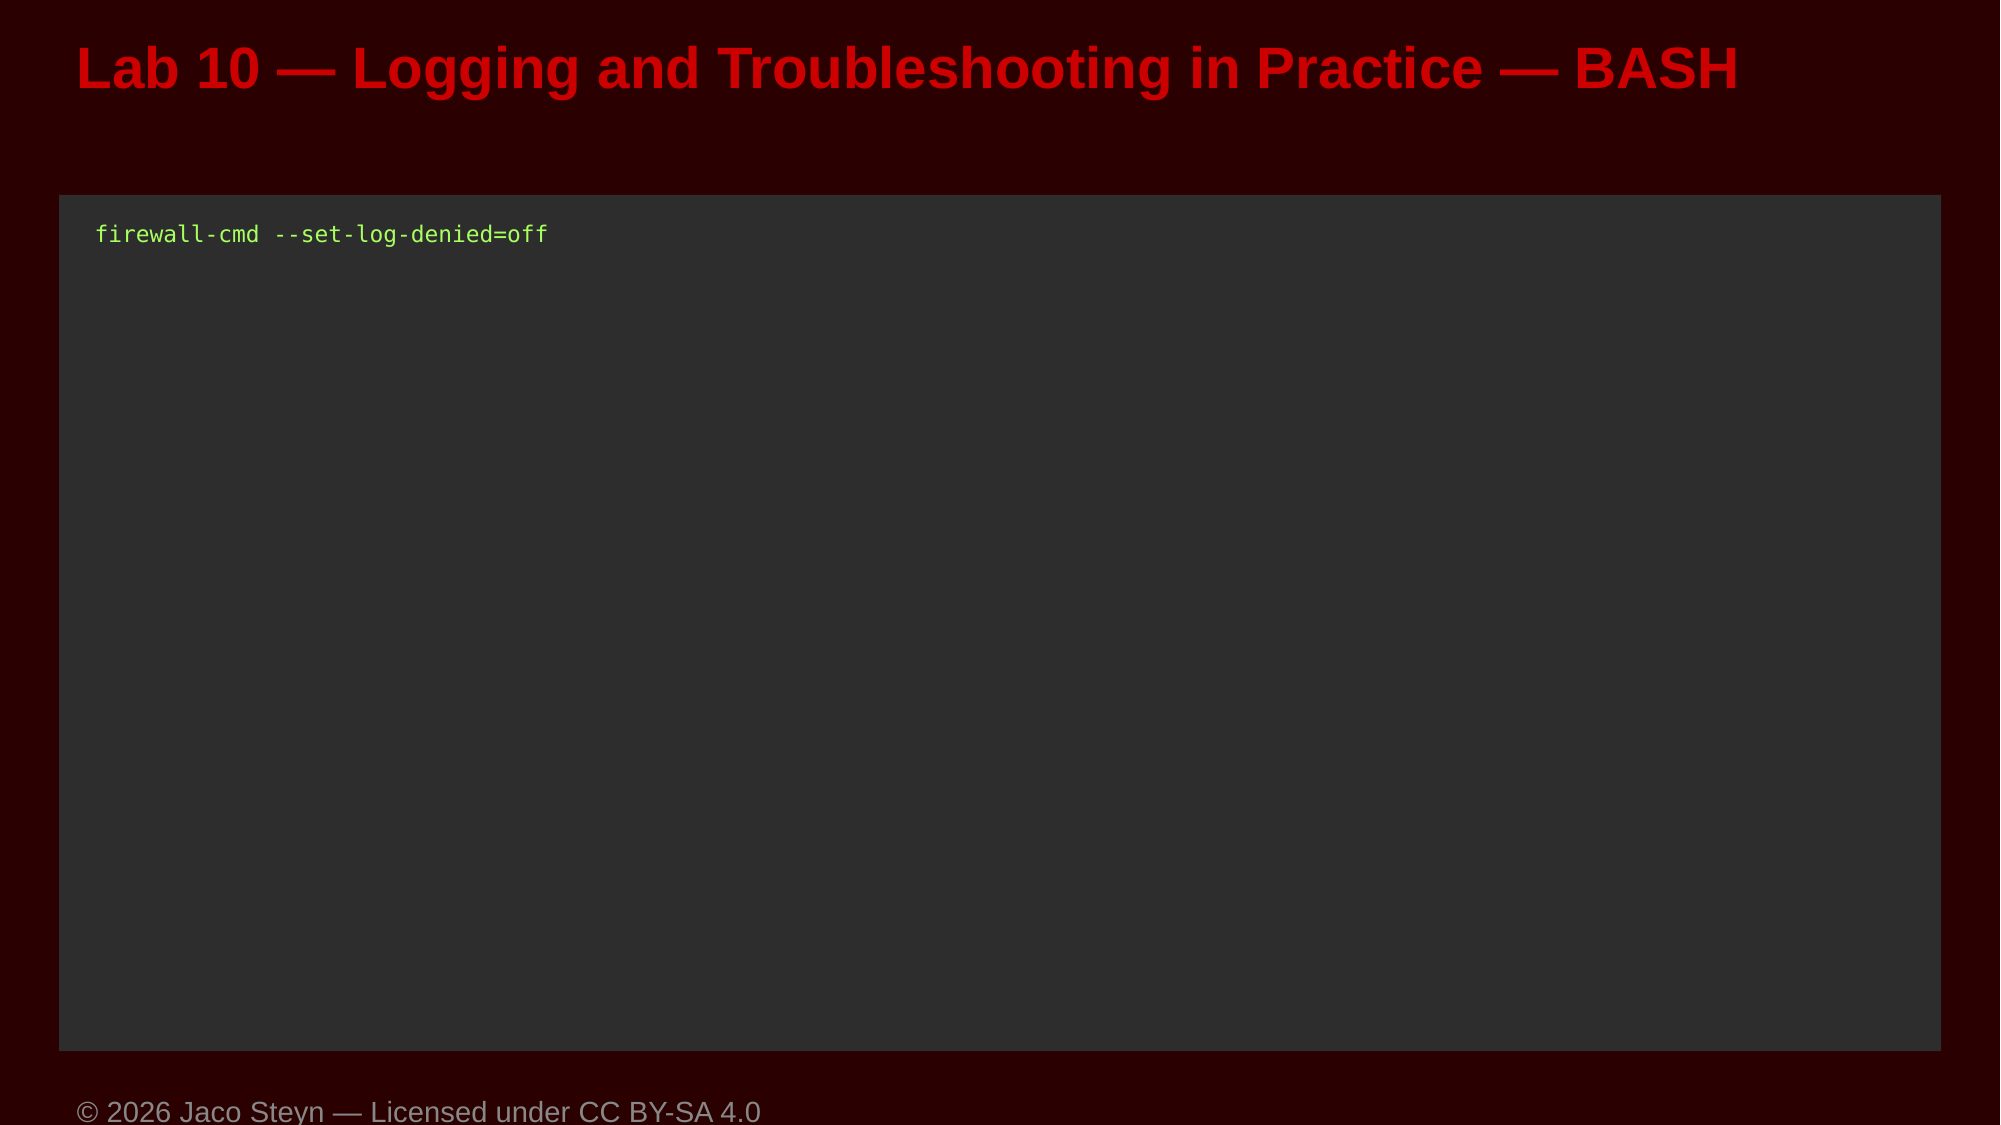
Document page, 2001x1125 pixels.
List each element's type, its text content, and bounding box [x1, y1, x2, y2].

text_box Lab 10 — Logging and Troubleshooting in Practice — BASH [59, 23, 1942, 178]
text_box © 2026 Jaco Steyn — Licensed under CC BY-SA 4.0 [59, 1083, 1942, 1120]
text_box firewall-cmd --set-log-denied=off [59, 194, 1942, 1052]
